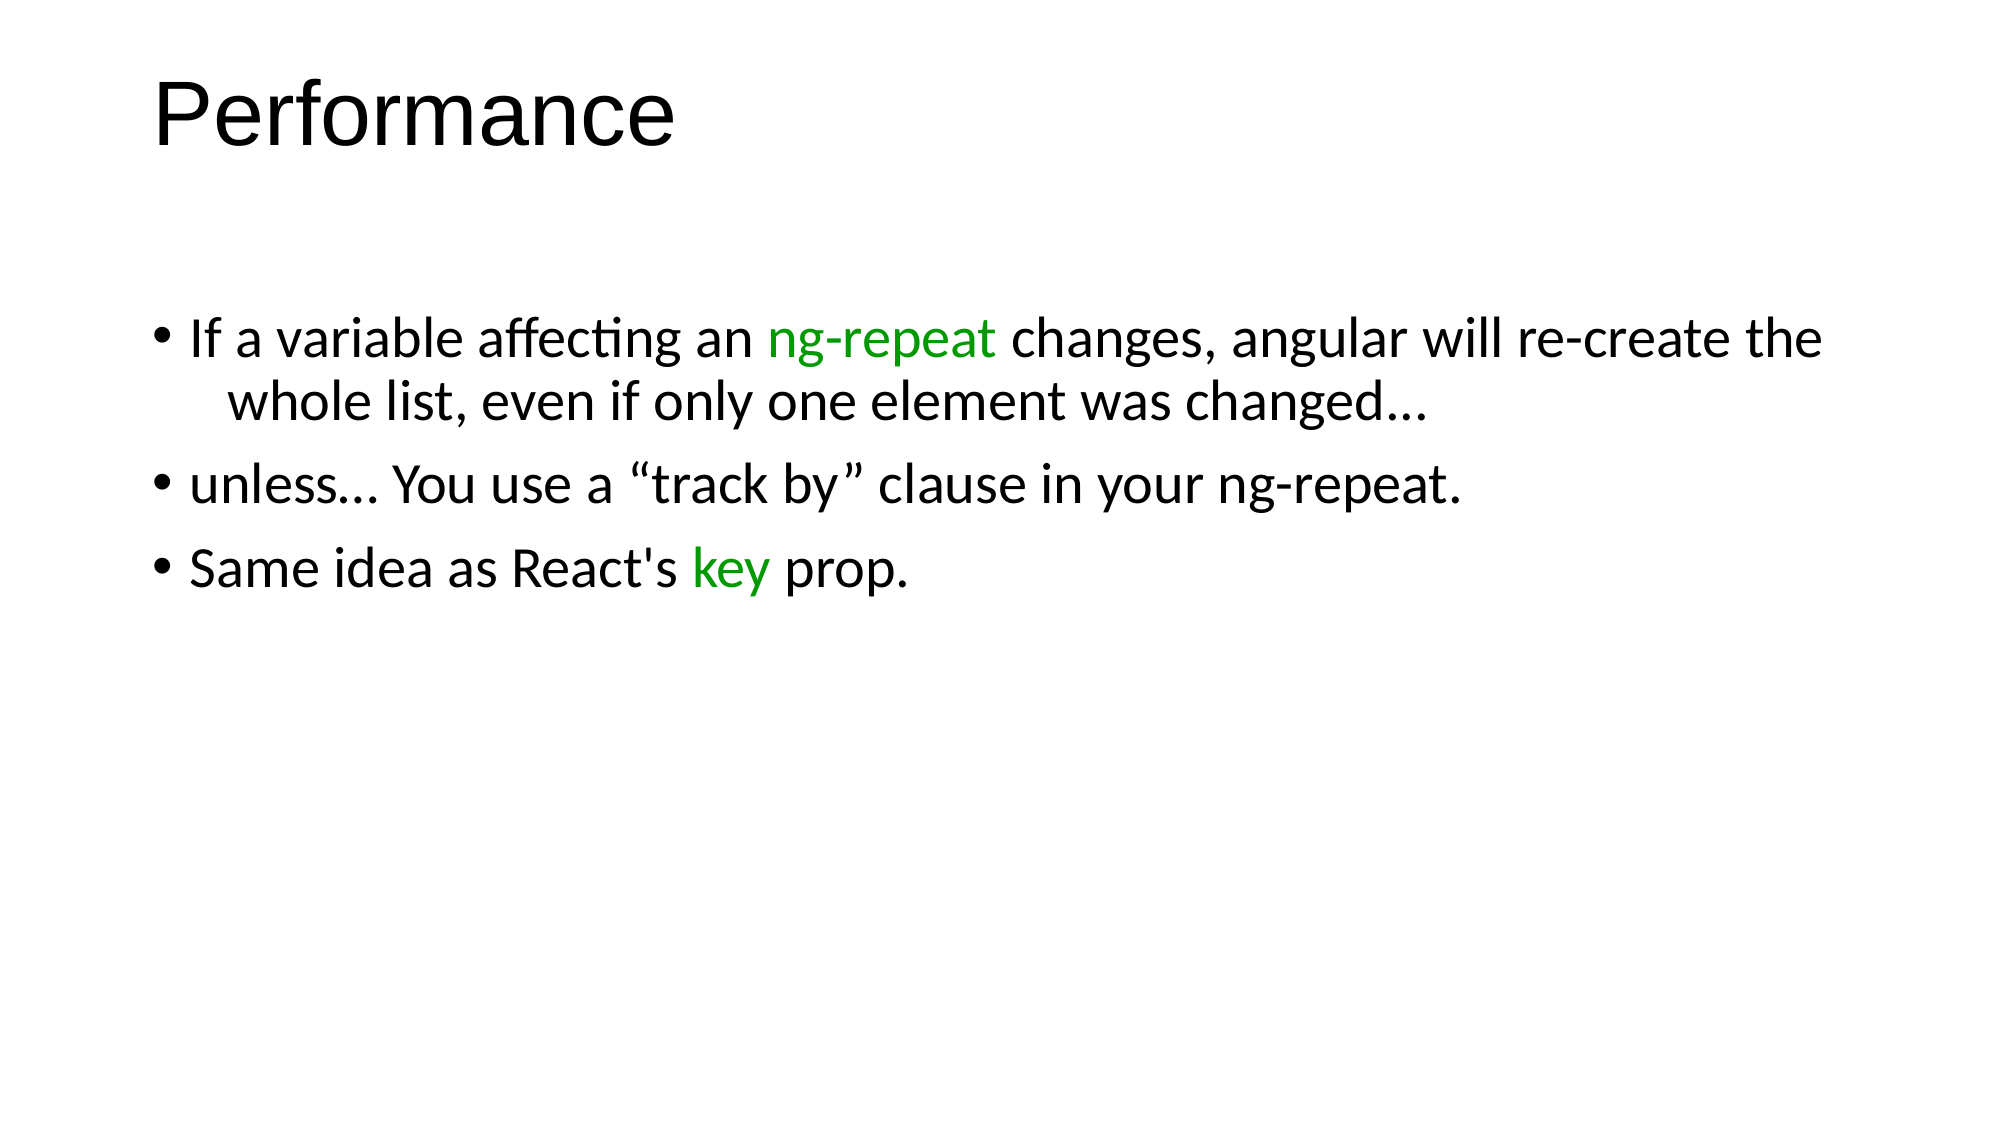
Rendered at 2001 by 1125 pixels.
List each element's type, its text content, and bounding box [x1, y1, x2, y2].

list If a variable affecting an ng-repeat changes, angular will re-create the whole list, even if only one element was changed... unless… You use a “track by” clause in your ng-repeat. Same idea as React's key prop. [137, 299, 1863, 1014]
title Performance [137, 0, 1863, 218]
